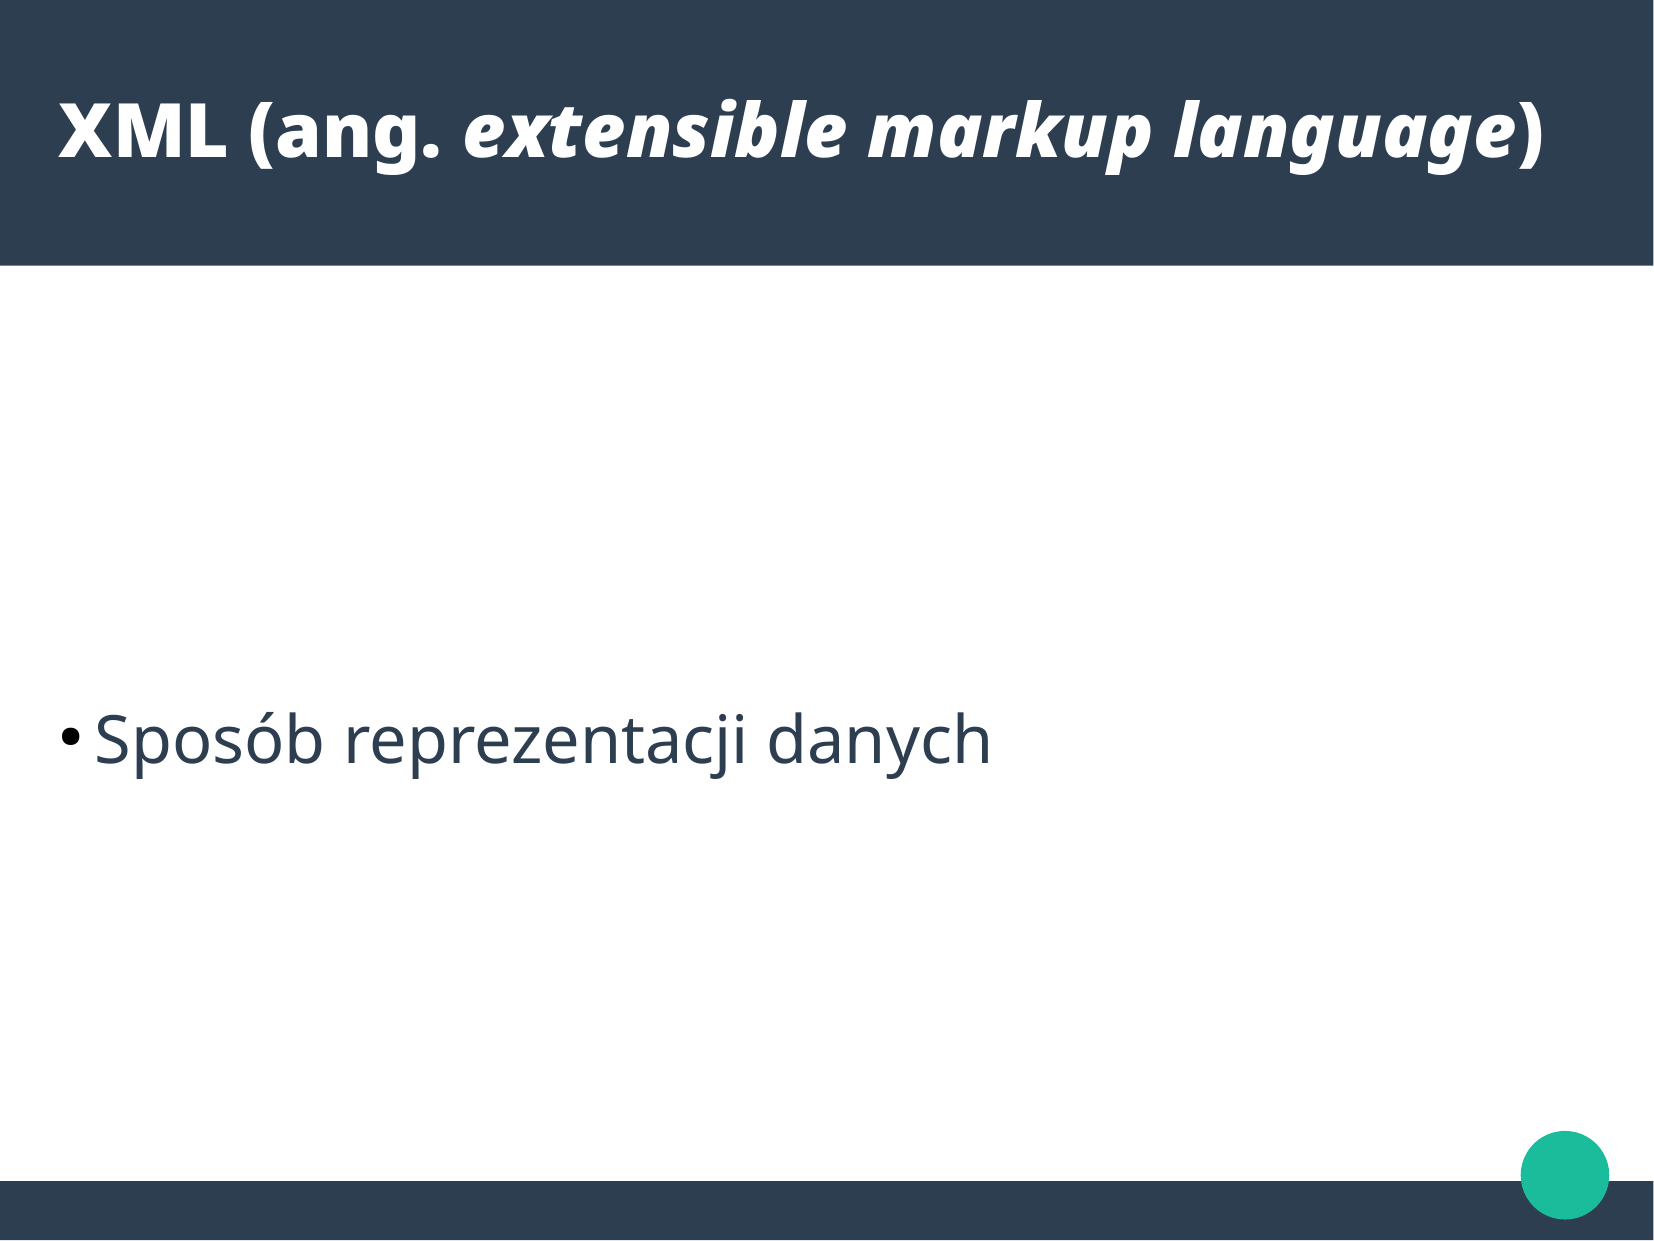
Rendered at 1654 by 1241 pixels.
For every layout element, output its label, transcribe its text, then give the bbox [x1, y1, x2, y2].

title XML (ang. extensible markup language) [59, 24, 1595, 232]
subtitle Sposób reprezentacji danych [59, 324, 1595, 1152]
